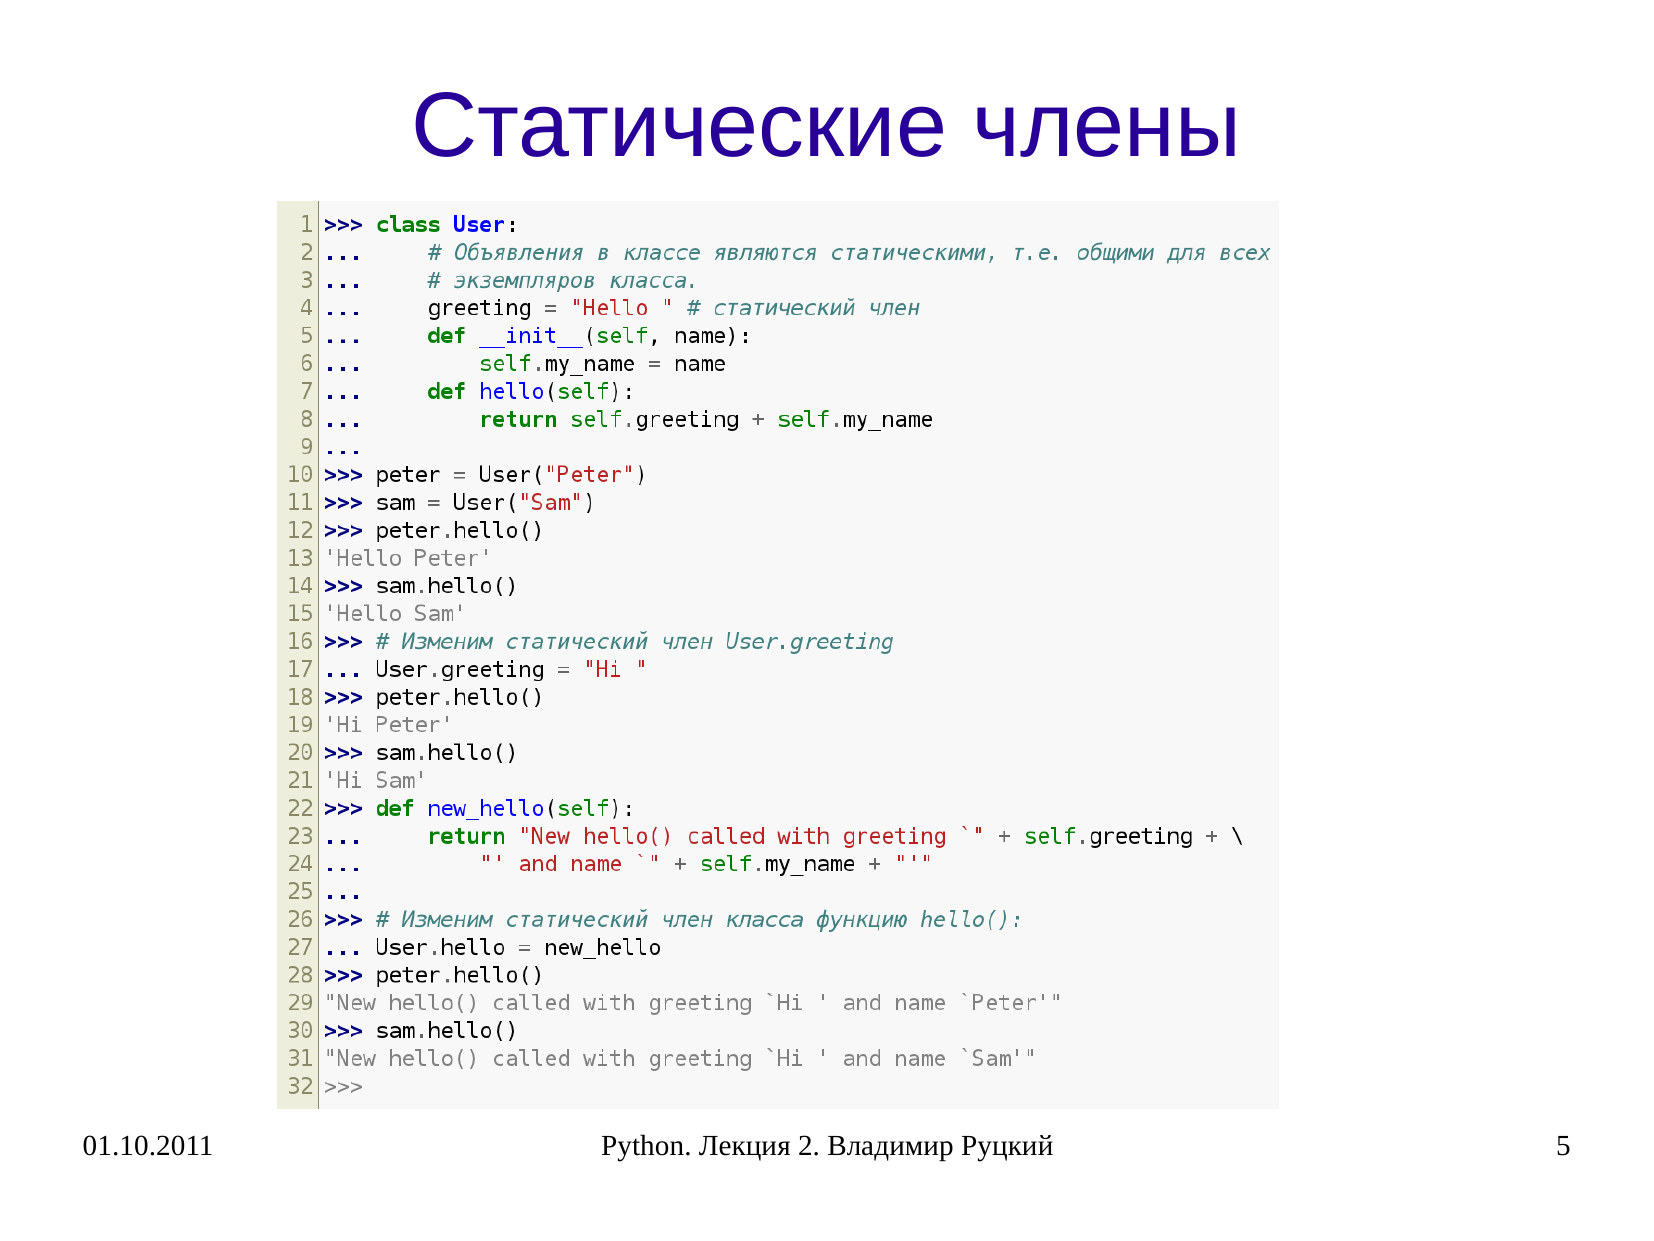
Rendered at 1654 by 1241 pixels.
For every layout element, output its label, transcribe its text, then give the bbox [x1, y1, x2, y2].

picture [277, 201, 1279, 1109]
title Статические члены [82, 49, 1571, 200]
